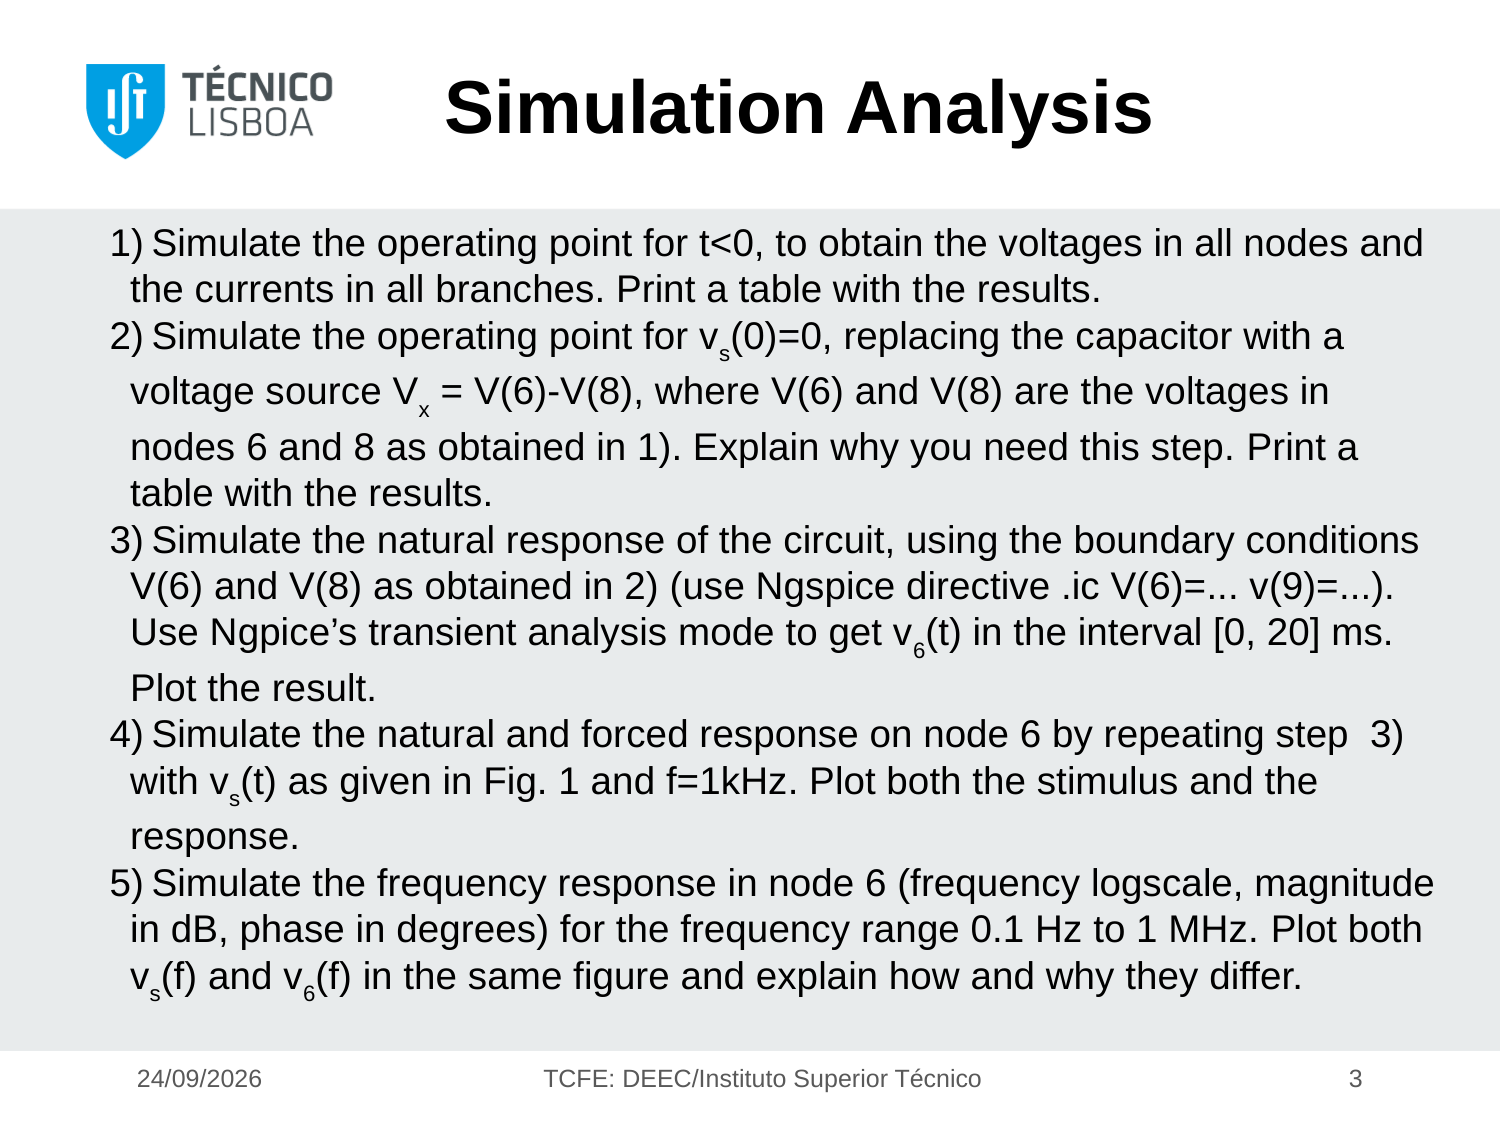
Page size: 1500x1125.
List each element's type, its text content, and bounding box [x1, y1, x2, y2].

list Simulate the operating point for t<0, to obtain the voltages in all nodes and the currents in all branches. Print a table with the results. Simulate the operating point for vs(0)=0, replacing the capacitor with a voltage source Vx = V(6)-V(8), where V(6) and V(8) are the voltages in nodes 6 and 8 as obtained in 1). Explain why you need this step. Print a table with the results. Simulate the natural response of the circuit, using the boundary conditions V(6) and V(8) as obtained in 2) (use Ngspice directive .ic V(6)=... v(9)=...). Use Ngpice’s transient analysis mode to get v6(t) in the interval [0, 20] ms. Plot the result. Simulate the natural and forced response on node 6 by repeating step 3) with vs(t) as given in Fig. 1 and f=1kHz. Plot both the stimulus and the response. Simulate the frequency response in node 6 (frequency logscale, magnitude in dB, phase in degrees) for the frequency range 0.1 Hz to 1 MHz. Plot both vs(f) and v6(f) in the same figure and explain how and why they differ. [94, 210, 1455, 1054]
picture [0, 0, 1500, 1125]
title Simulation Analysis [430, 32, 1461, 176]
